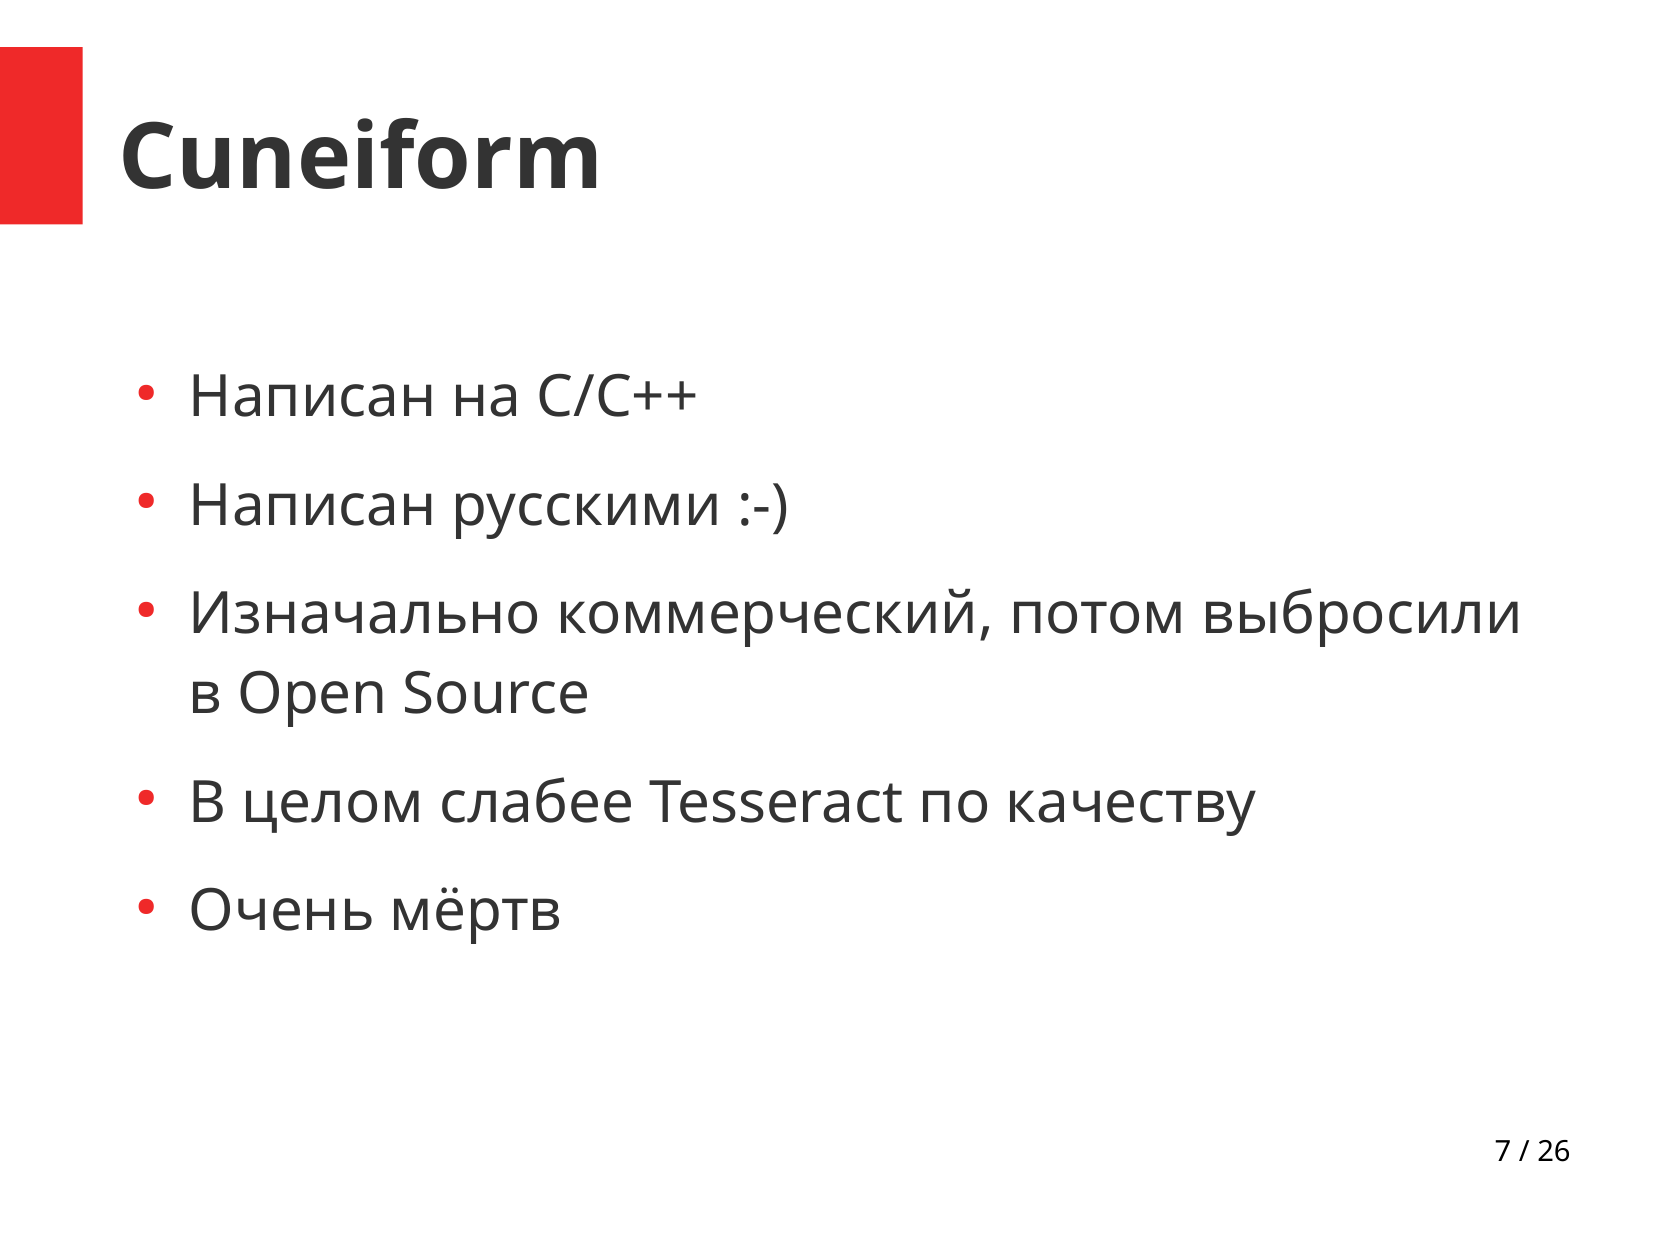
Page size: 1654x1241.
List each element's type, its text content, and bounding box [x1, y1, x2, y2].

title Cuneiform [118, 49, 1571, 257]
list Написан на C/C++ Написан русскими :-) Изначально коммерческий, потом выбросили в Open Source В целом слабее Tesseract по качеству Очень мёртв [118, 354, 1536, 1074]
